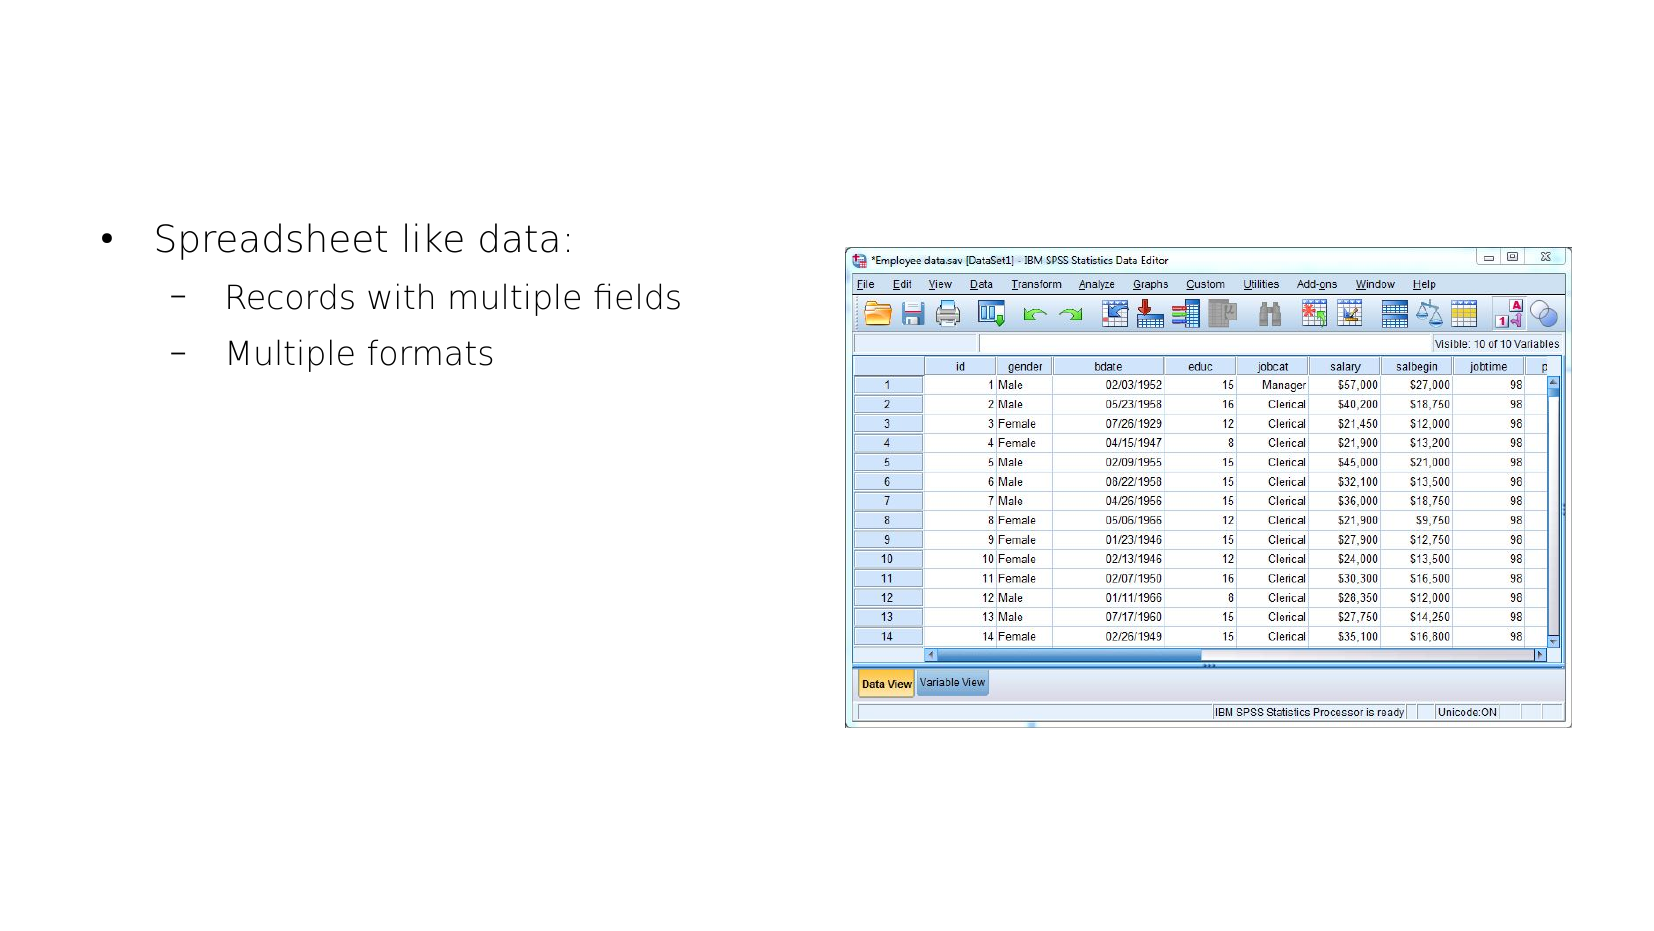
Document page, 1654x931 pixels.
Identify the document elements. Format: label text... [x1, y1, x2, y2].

picture [845, 217, 1572, 757]
list Spreadsheet like data: Records with multiple fields Multiple formats [82, 217, 809, 758]
